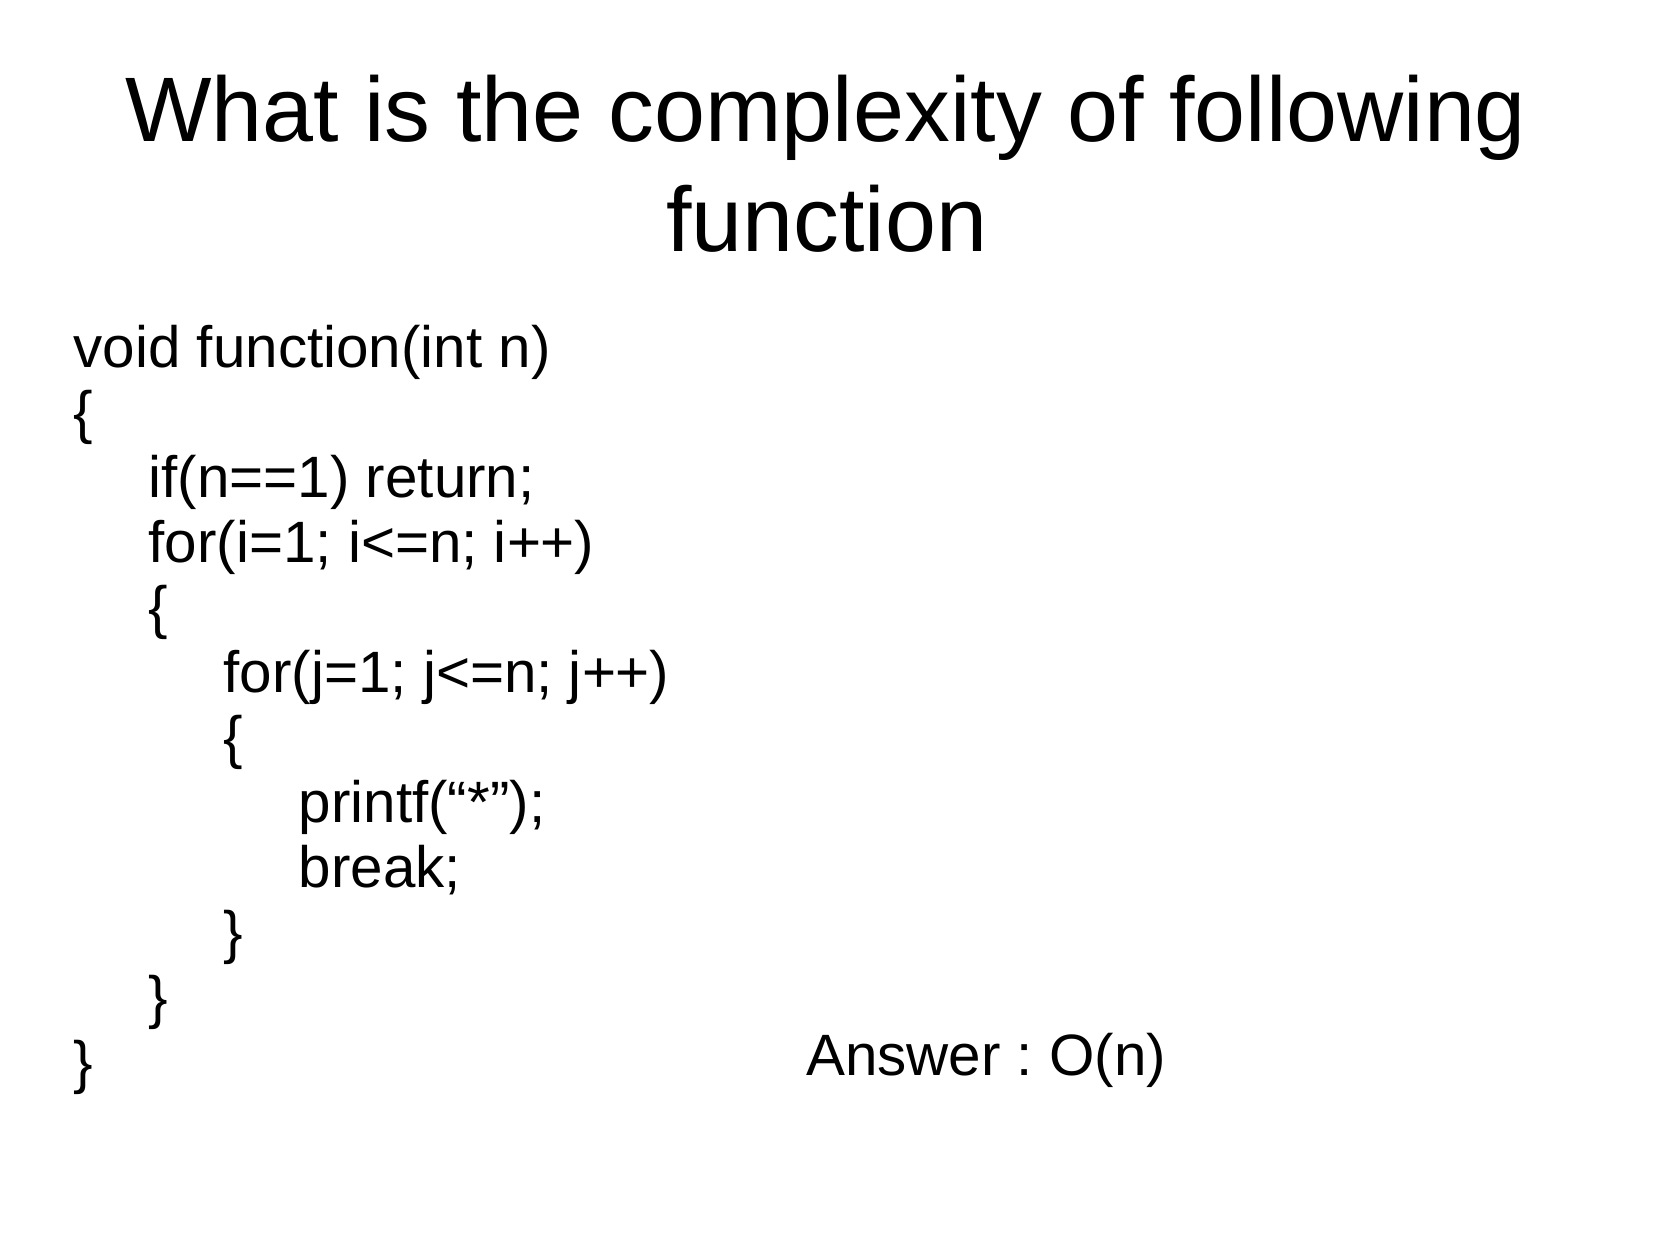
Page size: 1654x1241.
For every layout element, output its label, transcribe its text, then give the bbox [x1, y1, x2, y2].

title What is the complexity of following function [82, 49, 1571, 257]
text_box Answer : O(n) [484, 1015, 1489, 1096]
text_box void function(int n) { if(n==1) return; for(i=1; i<=n; i++) { for(j=1; j<=n; j++) { printf(“*”); break; } } } [59, 307, 1607, 1105]
